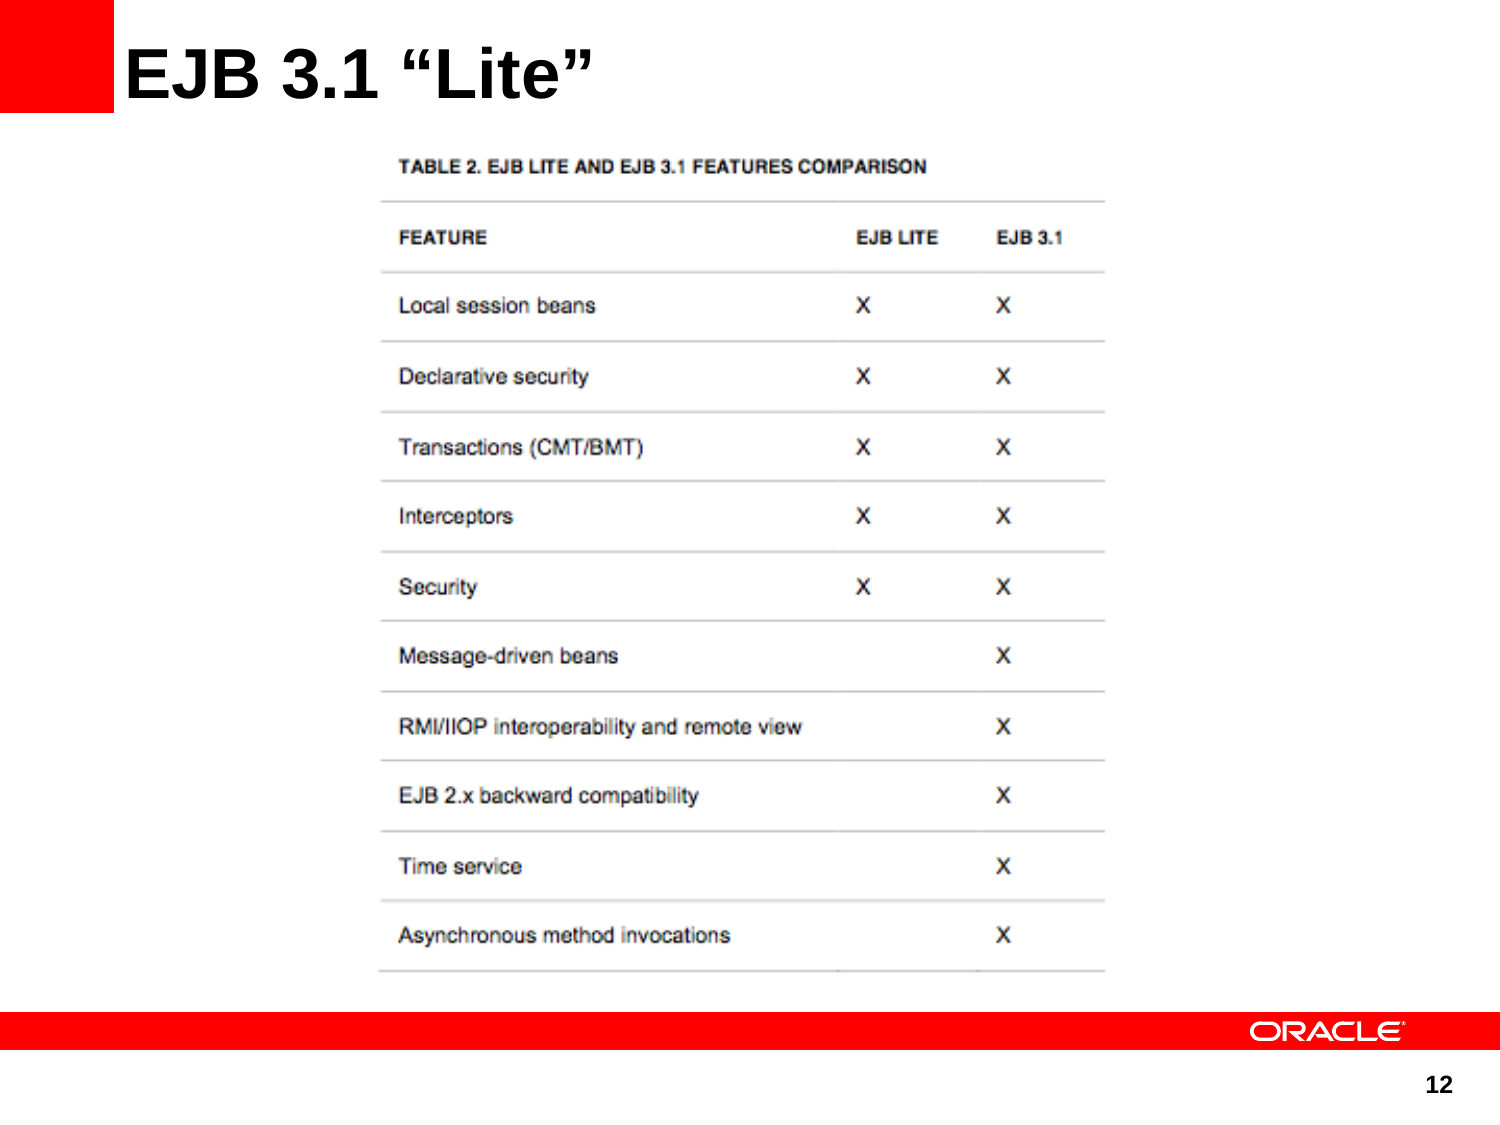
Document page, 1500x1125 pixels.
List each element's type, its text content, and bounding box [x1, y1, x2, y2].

picture [372, 151, 1114, 983]
picture [0, 0, 114, 113]
picture [0, 1012, 1500, 1050]
title EJB 3.1 “Lite” [124, 34, 1349, 183]
